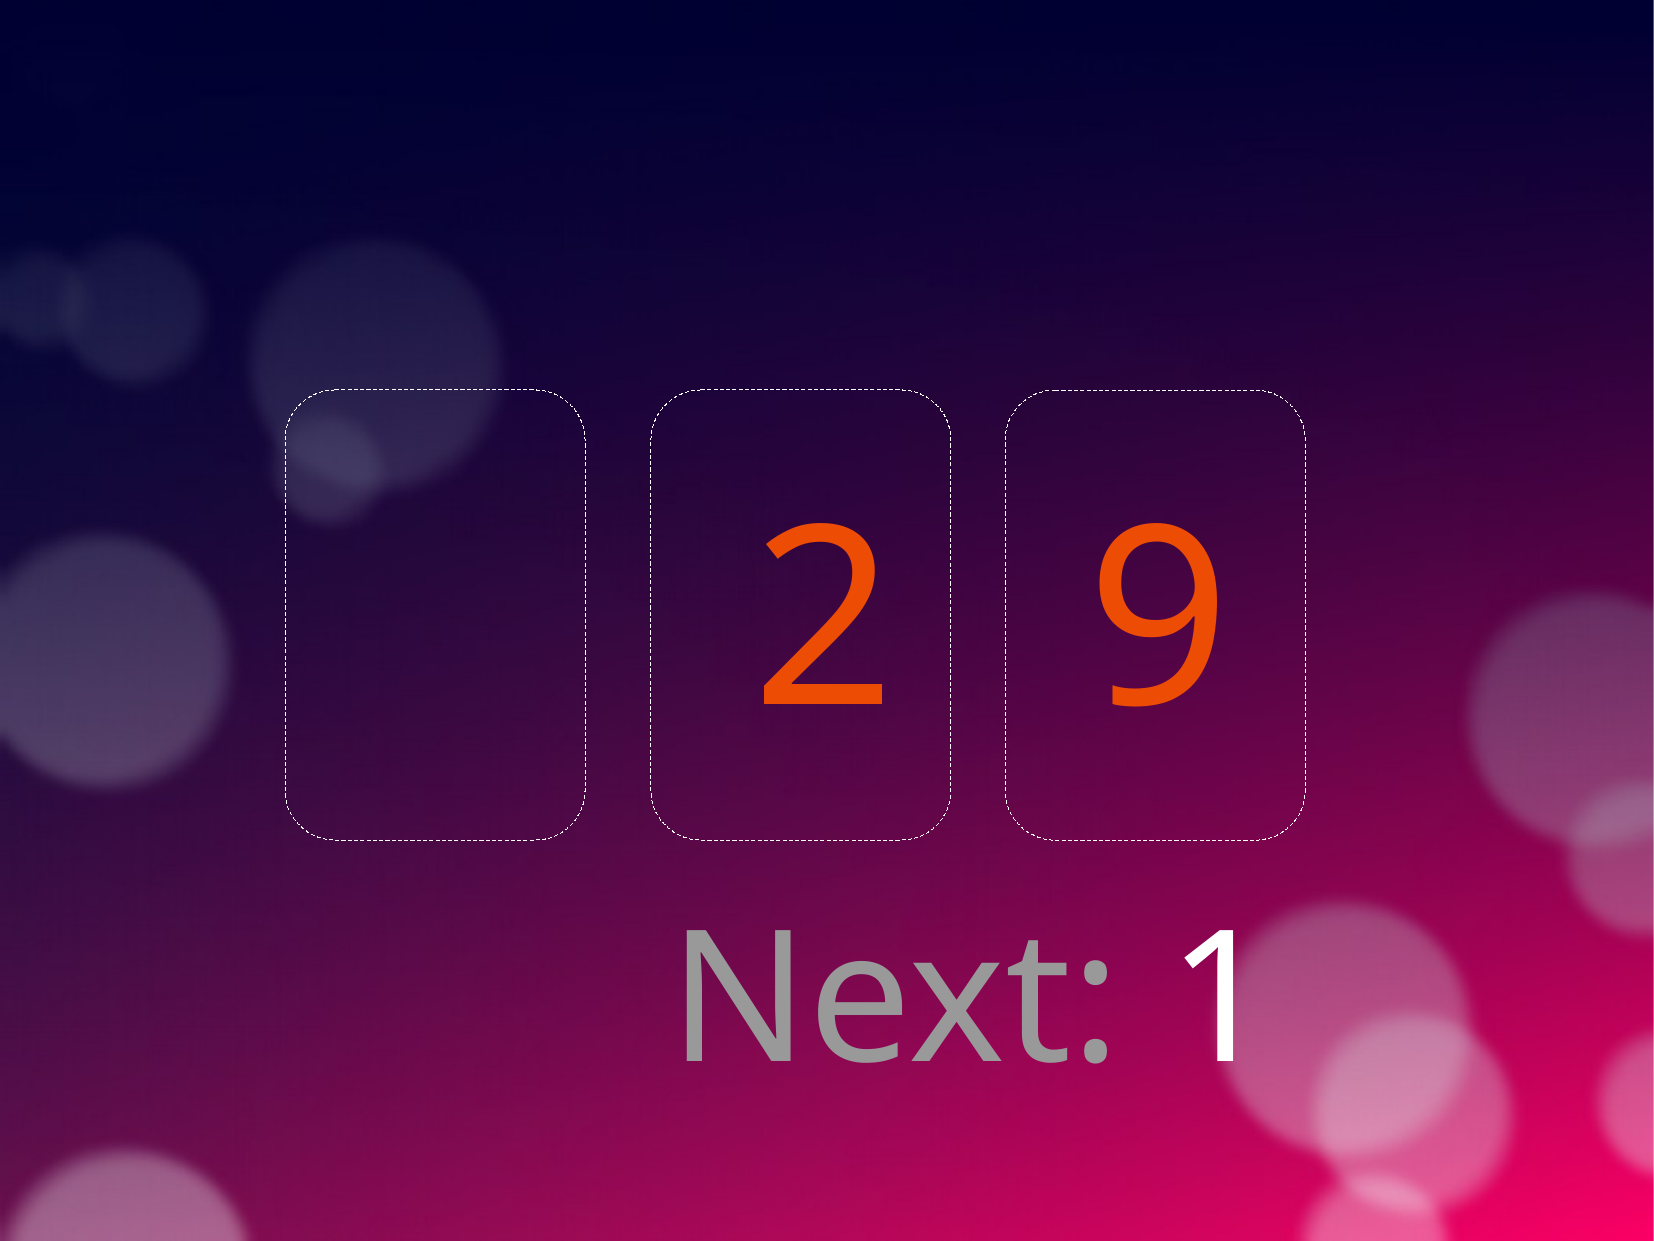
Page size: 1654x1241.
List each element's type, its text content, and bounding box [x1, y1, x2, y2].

picture [0, 0, 1654, 1241]
title Next: 1 [510, 839, 1366, 1141]
title 9 [910, 360, 1246, 856]
title 2 [534, 360, 910, 856]
